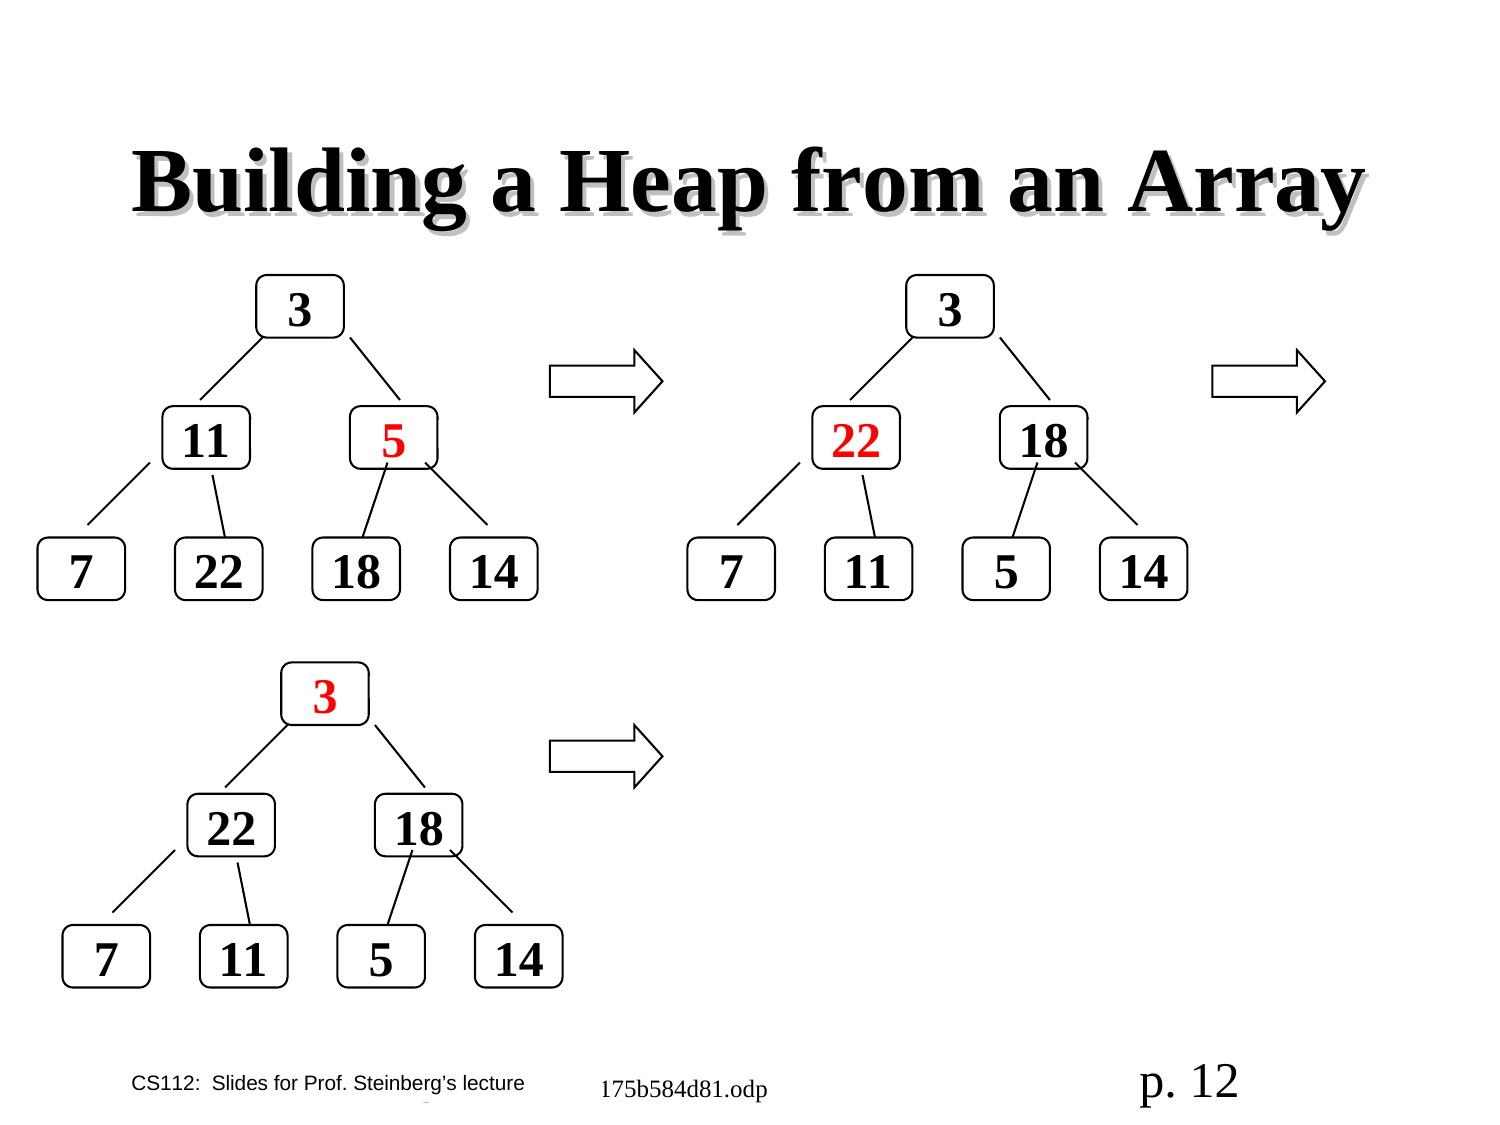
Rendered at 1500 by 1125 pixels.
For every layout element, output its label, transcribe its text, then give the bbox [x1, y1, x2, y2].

text_box 7 [62, 924, 151, 988]
text_box 11 [162, 406, 250, 469]
text_box 18 [999, 406, 1088, 469]
text_box 18 [312, 537, 400, 601]
text_box 5 [349, 406, 438, 469]
text_box 5 [337, 924, 425, 988]
text_box 22 [812, 406, 900, 469]
text_box 14 [1099, 537, 1188, 601]
text_box 22 [174, 537, 263, 601]
text_box 3 [256, 275, 344, 338]
text_box 3 [281, 662, 369, 726]
text_box 7 [687, 537, 775, 601]
text_box 11 [824, 537, 913, 601]
title Building a Heap from an Array [112, 49, 1388, 238]
text_box 11 [199, 924, 288, 988]
text_box 5 [962, 537, 1050, 601]
text_box 3 [906, 275, 994, 338]
text_box 14 [450, 537, 538, 601]
text_box 7 [37, 537, 126, 601]
text_box 14 [474, 924, 563, 988]
text_box 18 [374, 793, 463, 857]
text_box 22 [187, 793, 275, 857]
